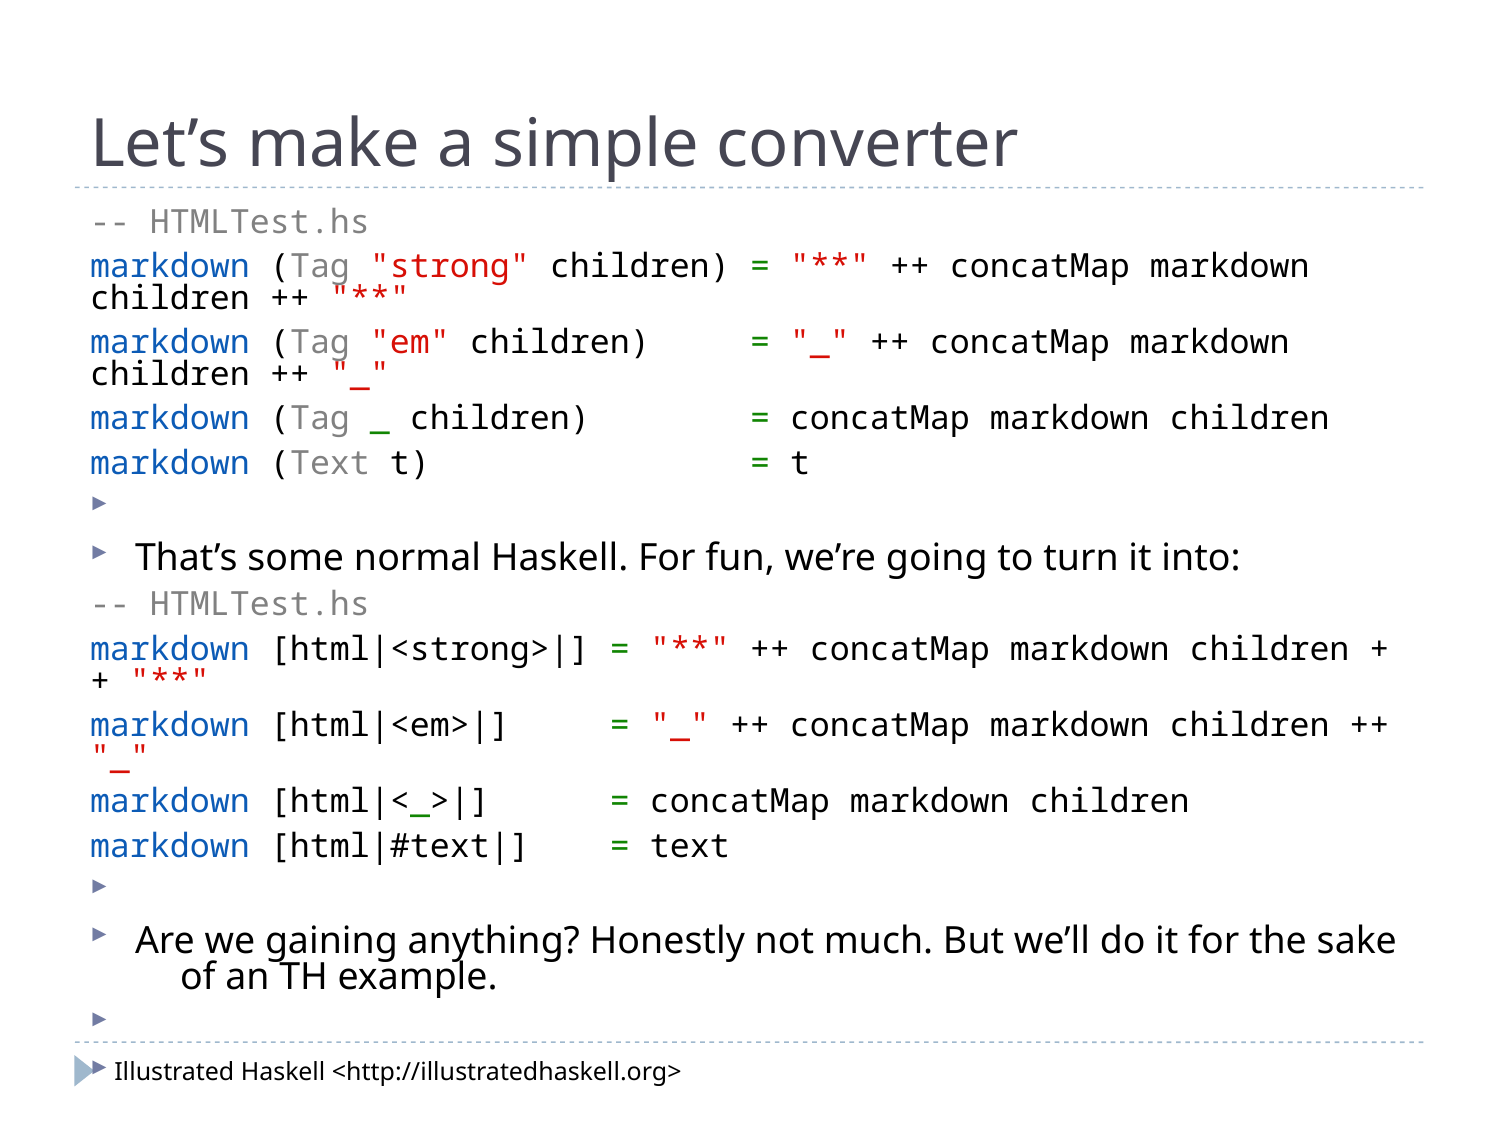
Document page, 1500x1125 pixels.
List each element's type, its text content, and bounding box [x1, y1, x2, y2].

title Let’s make a simple converter [75, 24, 1426, 188]
list -- HTMLTest.hs markdown (Tag "strong" children) = "**" ++ concatMap markdown children ++ "**" markdown (Tag "em" children) = "_" ++ concatMap markdown children ++ "_" markdown (Tag _ children) = concatMap markdown children markdown (Text t) = t That’s some normal Haskell. For fun, we’re going to turn it into: -- HTMLTest.hs markdown [html|<strong>|] = "**" ++ concatMap markdown children ++ "**" markdown [html|<em>|] = "_" ++ concatMap markdown children ++ "_" markdown [html|<_>|] = concatMap markdown children markdown [html|#text|] = text Are we gaining anything? Honestly not much. But we’ll do it for the sake of an TH example. [75, 200, 1426, 1011]
